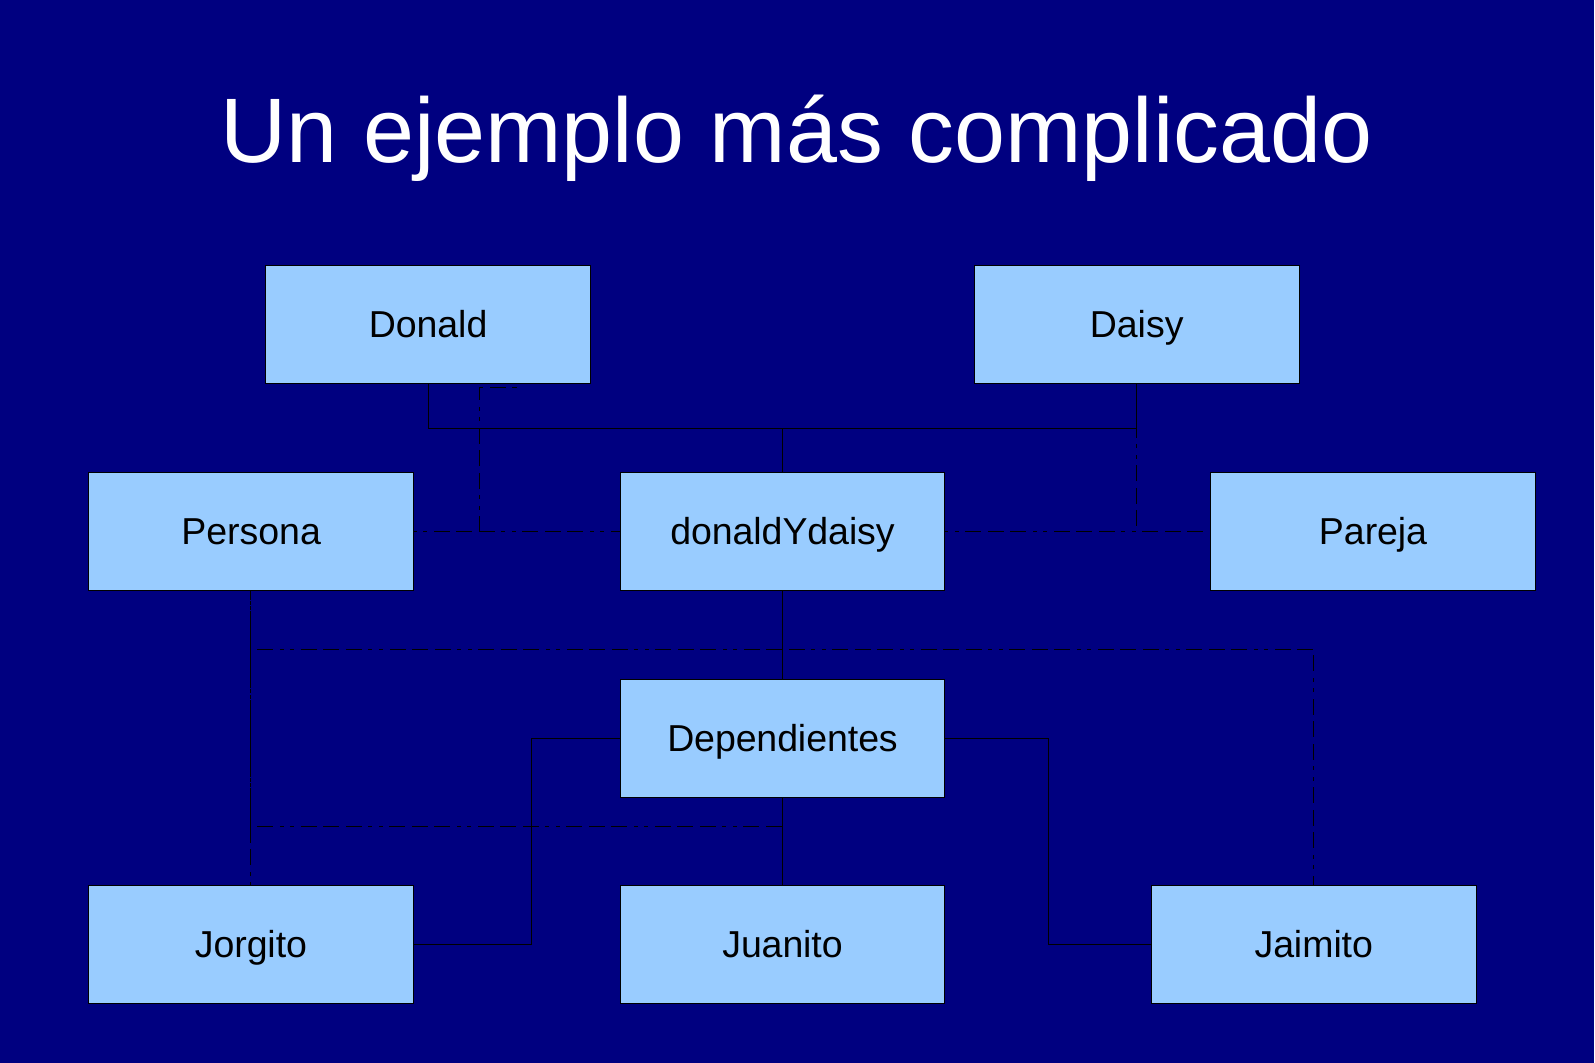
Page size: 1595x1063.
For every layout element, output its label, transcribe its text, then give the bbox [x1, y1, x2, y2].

text_box Jorgito [88, 885, 414, 1004]
text_box Daisy [974, 265, 1300, 384]
text_box Jaimito [1151, 885, 1477, 1004]
text_box Persona [88, 472, 414, 591]
text_box Donald [265, 265, 591, 384]
title Un ejemplo más complicado [79, 42, 1515, 220]
text_box donaldYdaisy [620, 472, 945, 591]
text_box Juanito [620, 885, 945, 1004]
text_box Dependientes [620, 679, 945, 798]
text_box Pareja [1210, 472, 1536, 591]
